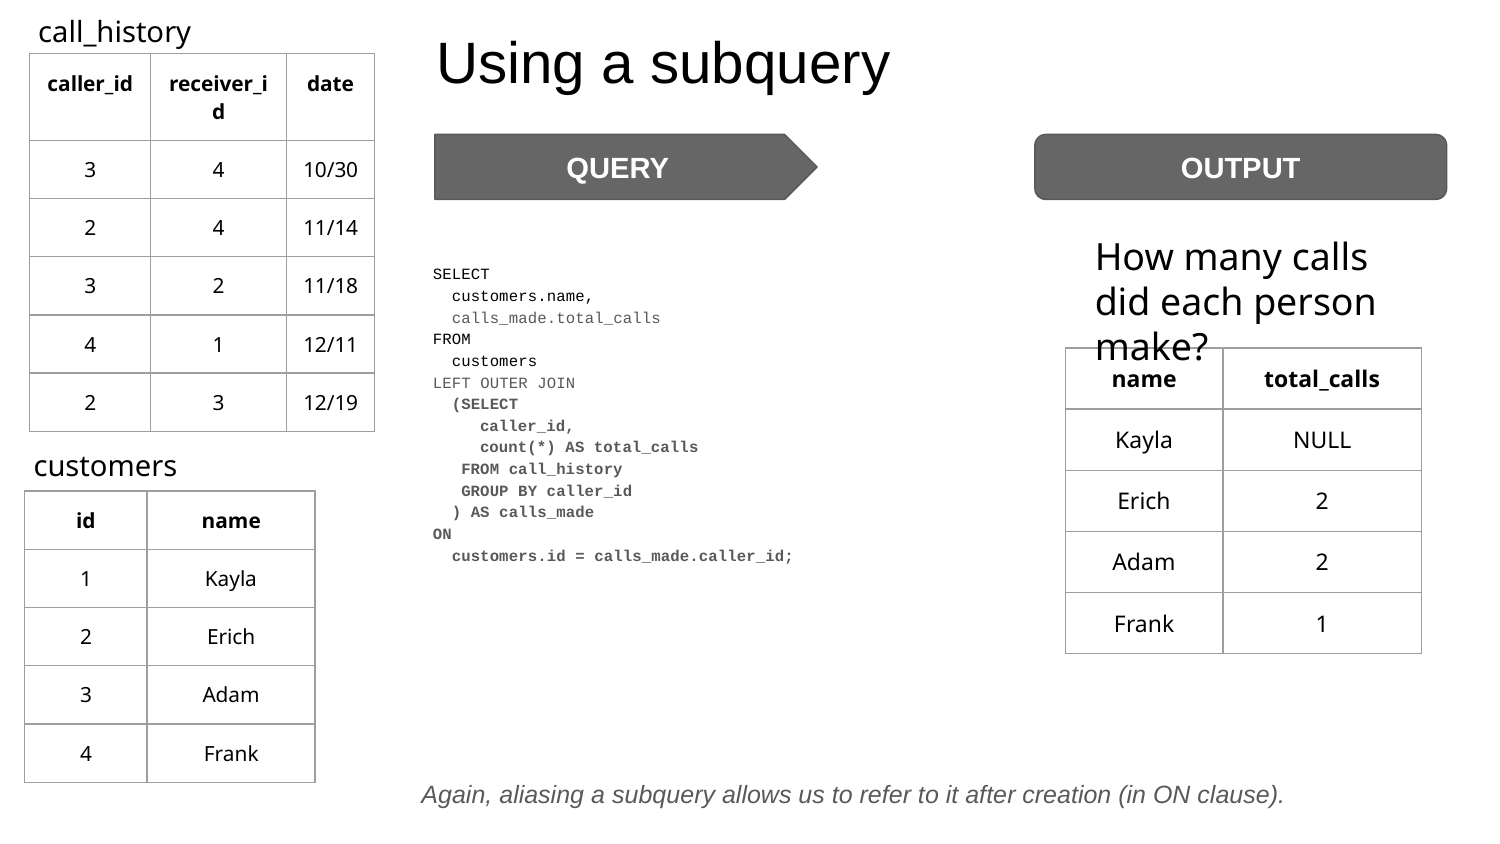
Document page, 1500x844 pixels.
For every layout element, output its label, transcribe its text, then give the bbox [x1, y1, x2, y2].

table_cell 3 [25, 666, 146, 723]
table_cell NULL [1224, 410, 1421, 470]
table_header id [25, 498, 146, 549]
table_cell Erich [1066, 471, 1222, 531]
table_cell Frank [148, 725, 314, 782]
table_cell 3 [30, 257, 150, 314]
table_header total_calls [1224, 349, 1421, 408]
table_cell Kayla [148, 550, 314, 607]
text_box call_history [23, 0, 259, 63]
table_cell Kayla [1066, 410, 1222, 470]
table_cell 4 [151, 199, 286, 256]
table_cell Frank [1066, 593, 1222, 653]
table_header date [287, 54, 374, 140]
table_header caller_id [30, 63, 150, 140]
table_cell 2 [151, 257, 286, 314]
table_cell Erich [148, 608, 314, 665]
text_box How many calls did each person make? [1079, 217, 1425, 321]
table_cell Adam [148, 666, 314, 723]
table_header name [1066, 349, 1222, 408]
table_cell 1 [25, 550, 146, 607]
table_cell 3 [30, 141, 150, 198]
table_header receiver_id [151, 54, 286, 140]
title Using a subquery [421, 10, 1472, 113]
table_cell 10/30 [287, 141, 374, 198]
table_cell 2 [30, 199, 150, 256]
table_cell 1 [1224, 593, 1421, 653]
table_cell 4 [151, 141, 286, 198]
table_header name [148, 492, 314, 549]
table_header name [1134, 350, 1144, 358]
table_cell 4 [25, 725, 146, 782]
table_cell 2 [1224, 532, 1421, 592]
table_cell 11/18 [287, 257, 374, 314]
table_cell 4 [30, 316, 150, 372]
list Again, aliasing a subquery allows us to refer to it after creation (in ON clause). [406, 758, 1500, 824]
text_box OUTPUT [1034, 134, 1447, 200]
table_cell 3 [151, 374, 286, 431]
text_box QUERY [434, 134, 818, 200]
text_box customers [18, 432, 255, 498]
list SELECT customers.name, calls_made.total_calls FROM customers LEFT OUTER JOIN (SELECT caller_id, count(*) AS total_calls FROM call_history GROUP BY caller_id ) AS calls_made ON customers.id = calls_made.caller_id; [417, 246, 1081, 584]
table_cell Adam [1066, 532, 1222, 592]
table_cell 12/19 [287, 374, 374, 431]
table_cell 2 [30, 374, 150, 431]
table_cell 12/11 [287, 316, 374, 372]
table_cell 2 [1224, 471, 1421, 531]
table_cell 11/14 [287, 199, 374, 256]
table_cell 1 [151, 316, 286, 372]
table_cell 2 [25, 608, 146, 665]
